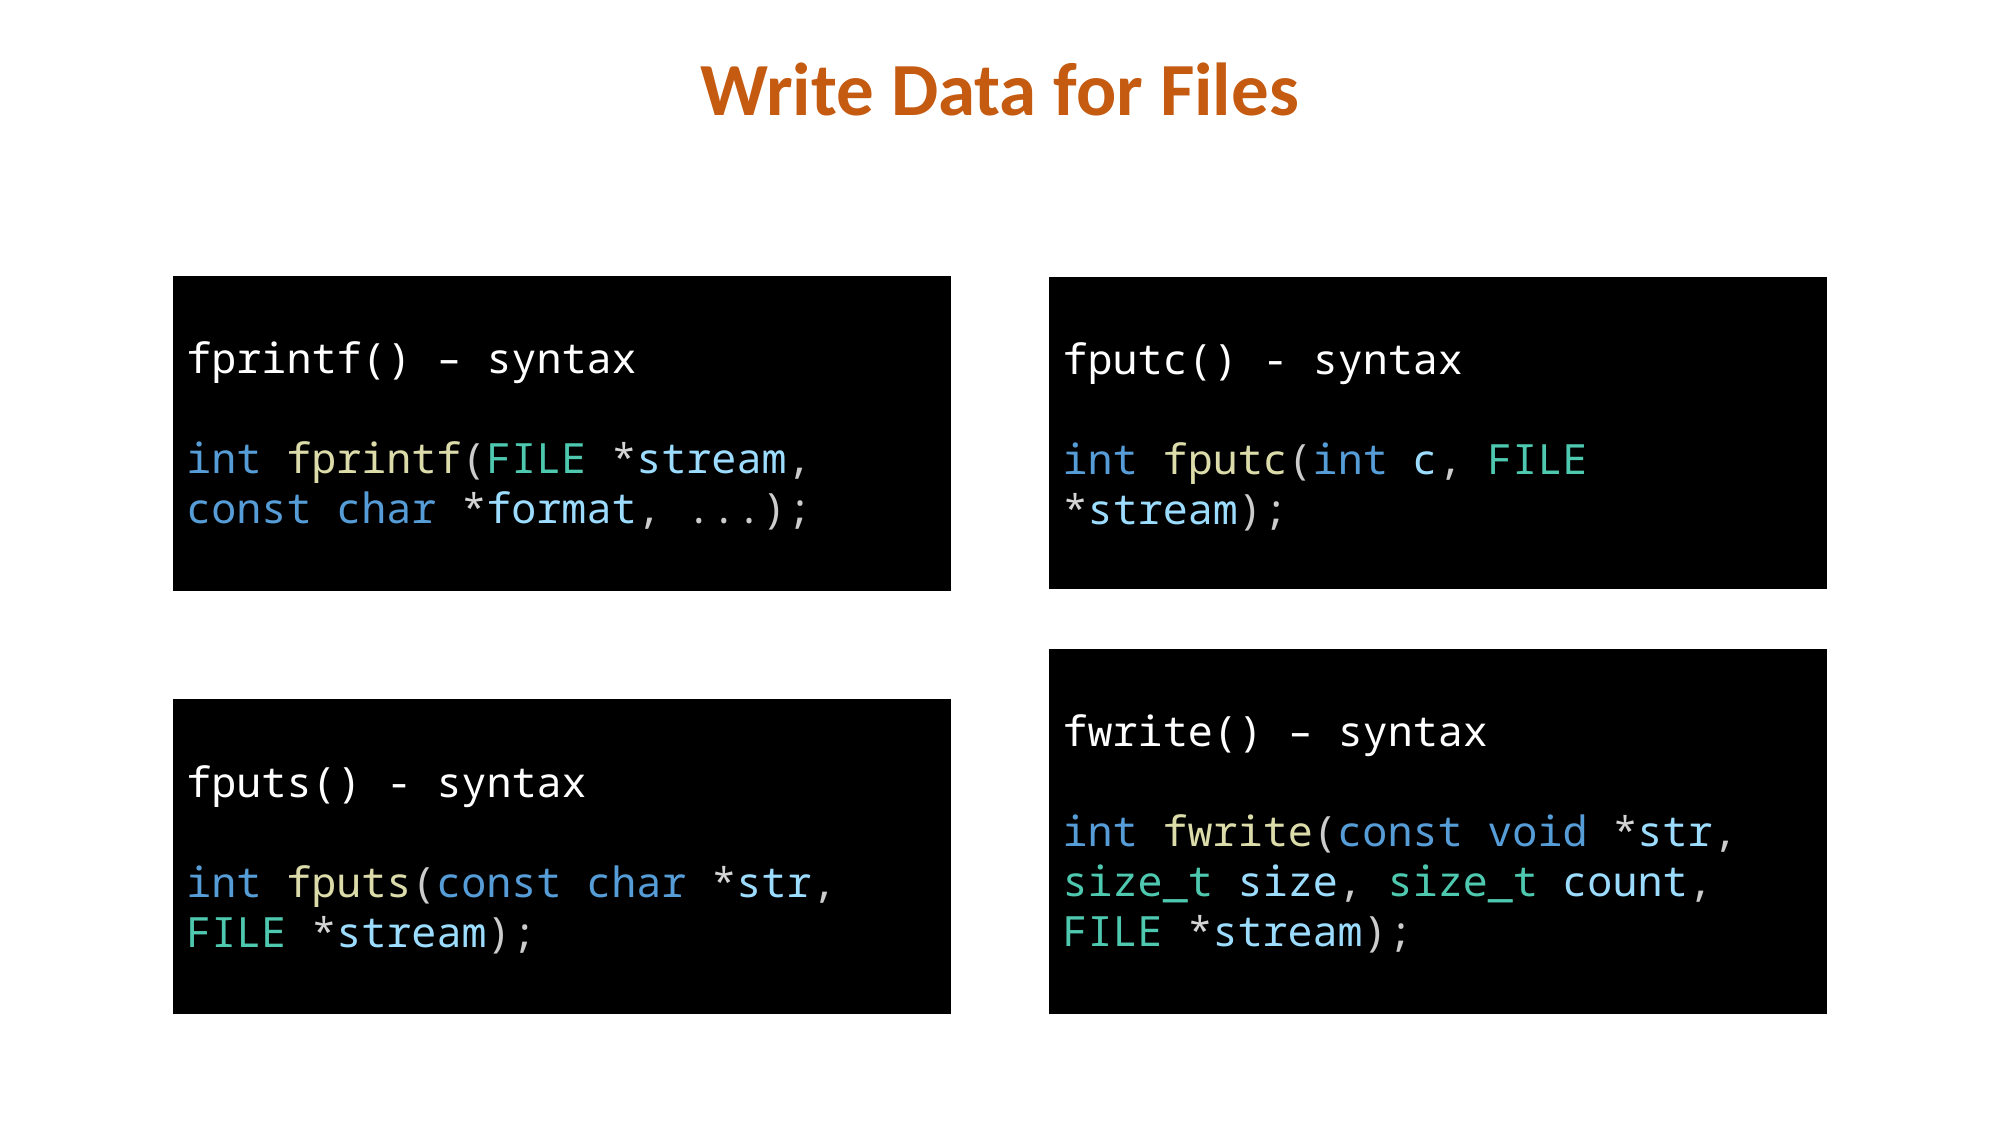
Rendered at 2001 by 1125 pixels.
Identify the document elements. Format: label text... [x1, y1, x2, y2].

text_box fputs() - syntax int fputs(const char *str, FILE *stream); [171, 697, 953, 1016]
text_box fprintf() – syntax int fprintf(FILE *stream, const char *format, ...); [171, 274, 953, 593]
text_box fwrite() – syntax int fwrite(const void *str, size_t size, size_t count, FILE *stream); [1047, 647, 1829, 1016]
text_box fputc() - syntax int fputc(int c, FILE *stream); [1047, 275, 1829, 544]
text_box Write Data for Files [666, 33, 1334, 140]
